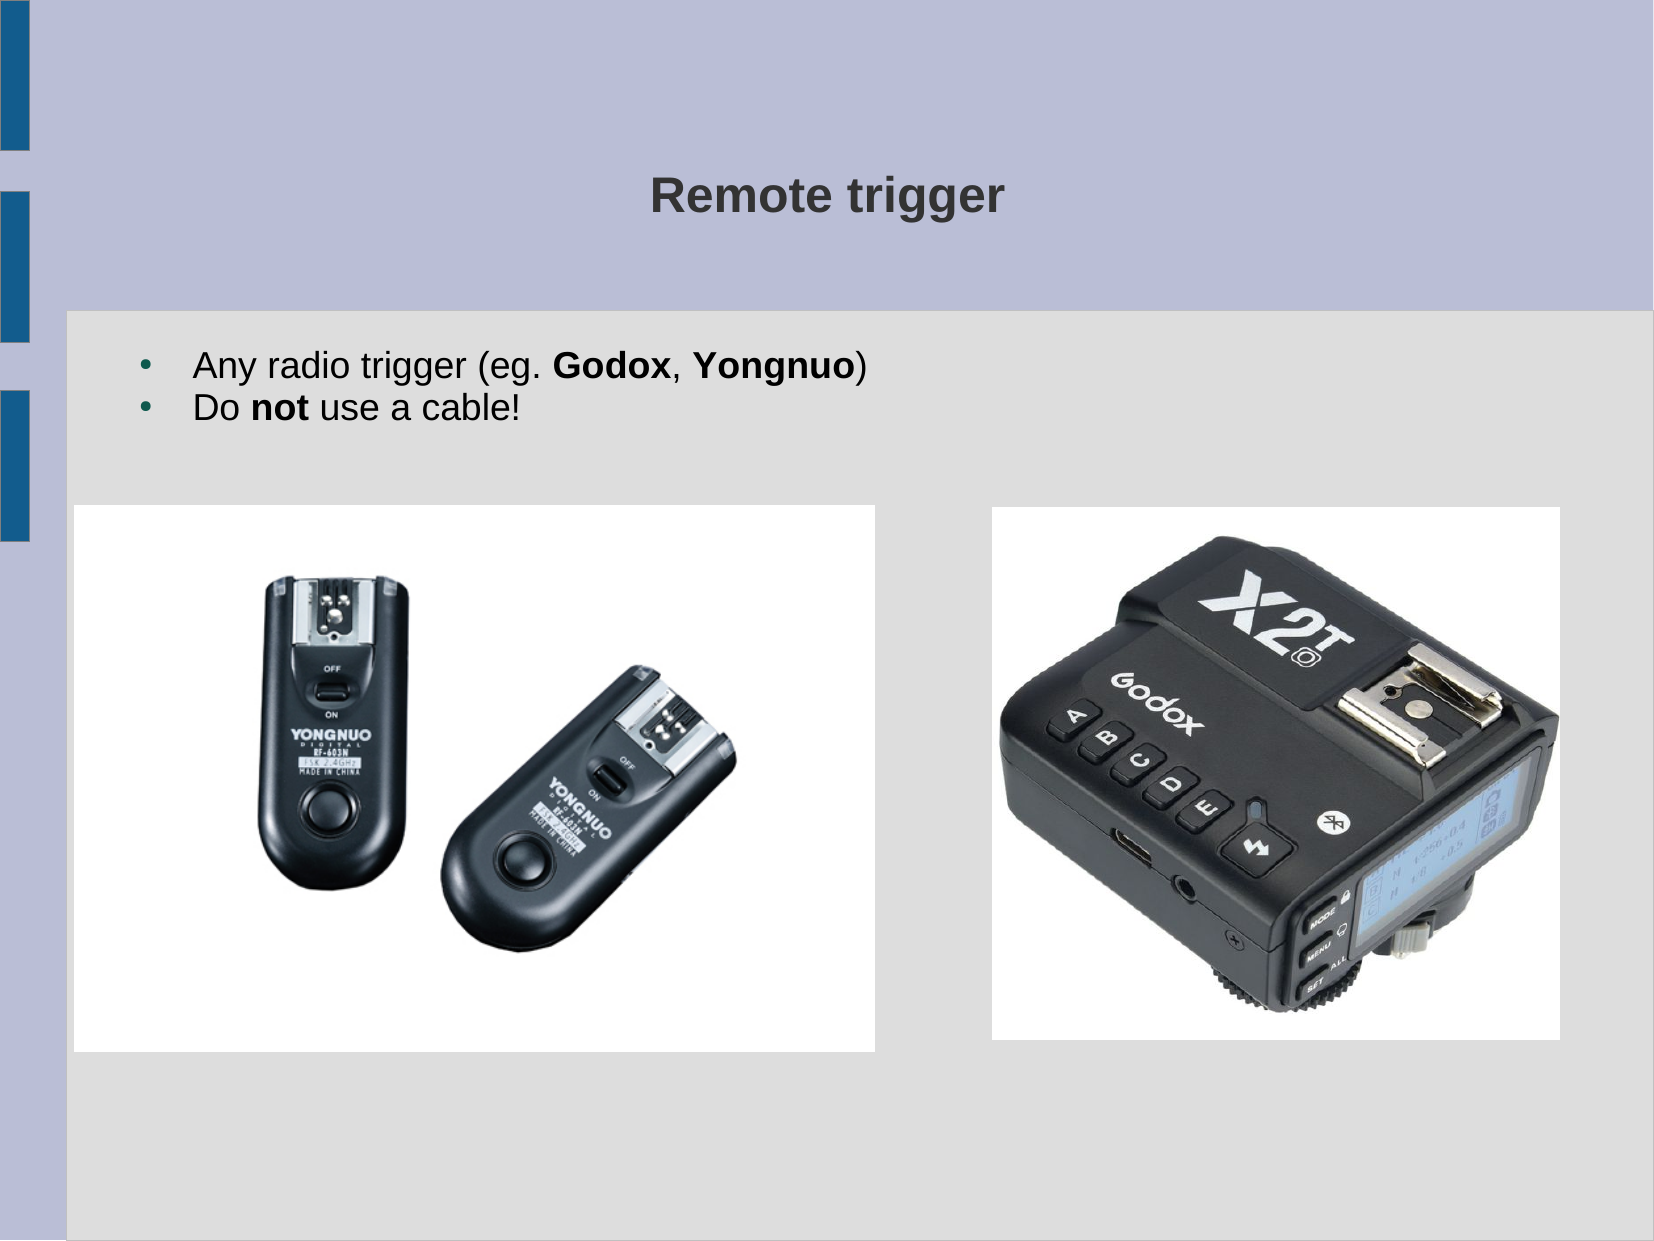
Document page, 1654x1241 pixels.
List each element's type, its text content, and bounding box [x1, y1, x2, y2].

picture [992, 507, 1560, 1040]
title Remote trigger [121, 91, 1534, 299]
picture [74, 505, 875, 1052]
list Any radio trigger (eg. Godox, Yongnuo) Do not use a cable! [121, 344, 1534, 1127]
